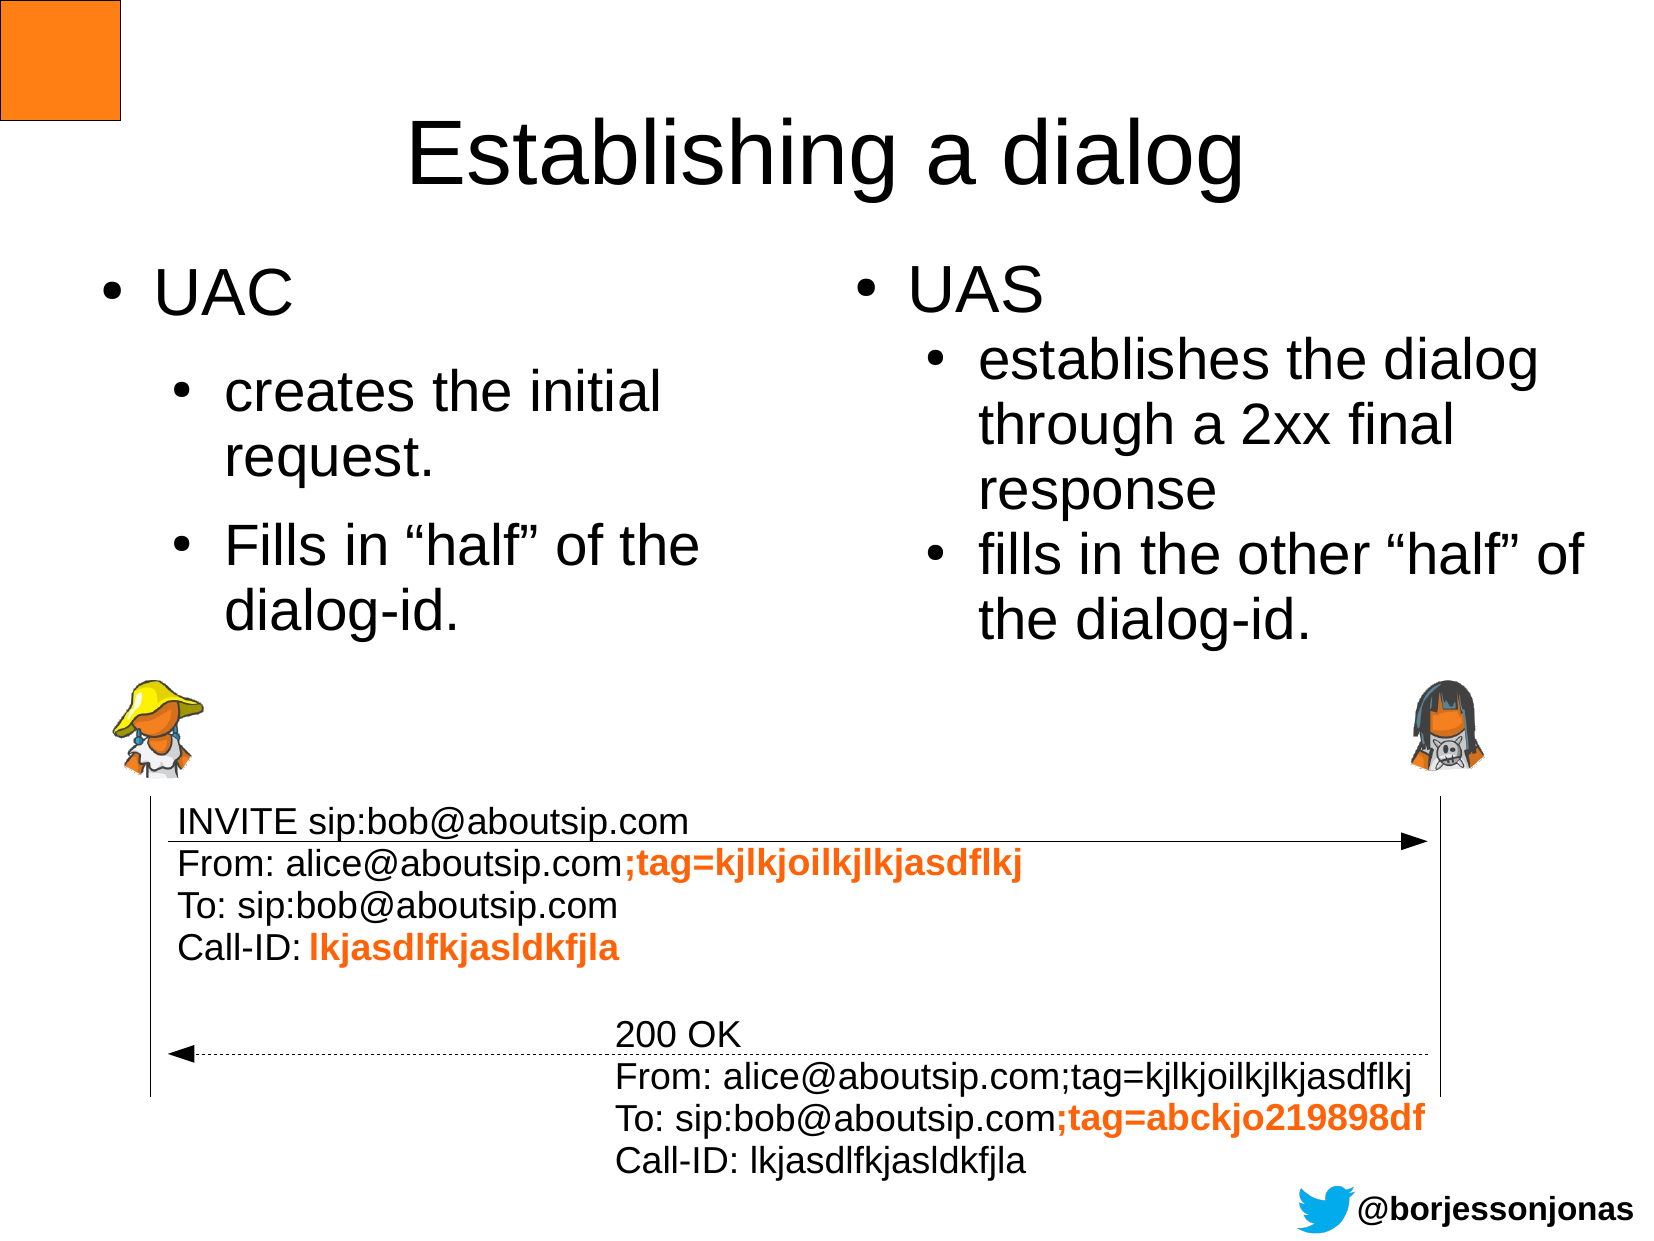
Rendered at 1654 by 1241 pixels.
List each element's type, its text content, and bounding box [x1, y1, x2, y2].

text_box INVITE sip:bob@aboutsip.com From: alice@aboutsip.com To: sip:bob@aboutsip.com Call-ID: [162, 793, 705, 977]
list UAC creates the initial request. Fills in “half” of the dialog-id. [82, 254, 811, 676]
picture [1395, 676, 1493, 774]
picture [1305, 1190, 1327, 1200]
text_box ;tag=abckjo219898df [1040, 1089, 1501, 1146]
text_box 200 OK From: alice@aboutsip.com;tag=kjlkjoilkjlkjasdflkj To: sip:bob@aboutsip.com Call-ID: lkjasdlfkjasldkfjla [600, 1006, 1428, 1190]
picture [105, 676, 211, 782]
text_box lkjasdlfkjasldkfjla [294, 919, 646, 977]
text_box UAS establishes the dialog through a 2xx final response fills in the other “half” of the dialog-id. [820, 243, 1654, 661]
title Establishing a dialog [82, 49, 1571, 257]
picture [1277, 1190, 1375, 1241]
text_box ;tag=kjlkjoilkjlkjasdflkj [609, 834, 1051, 891]
